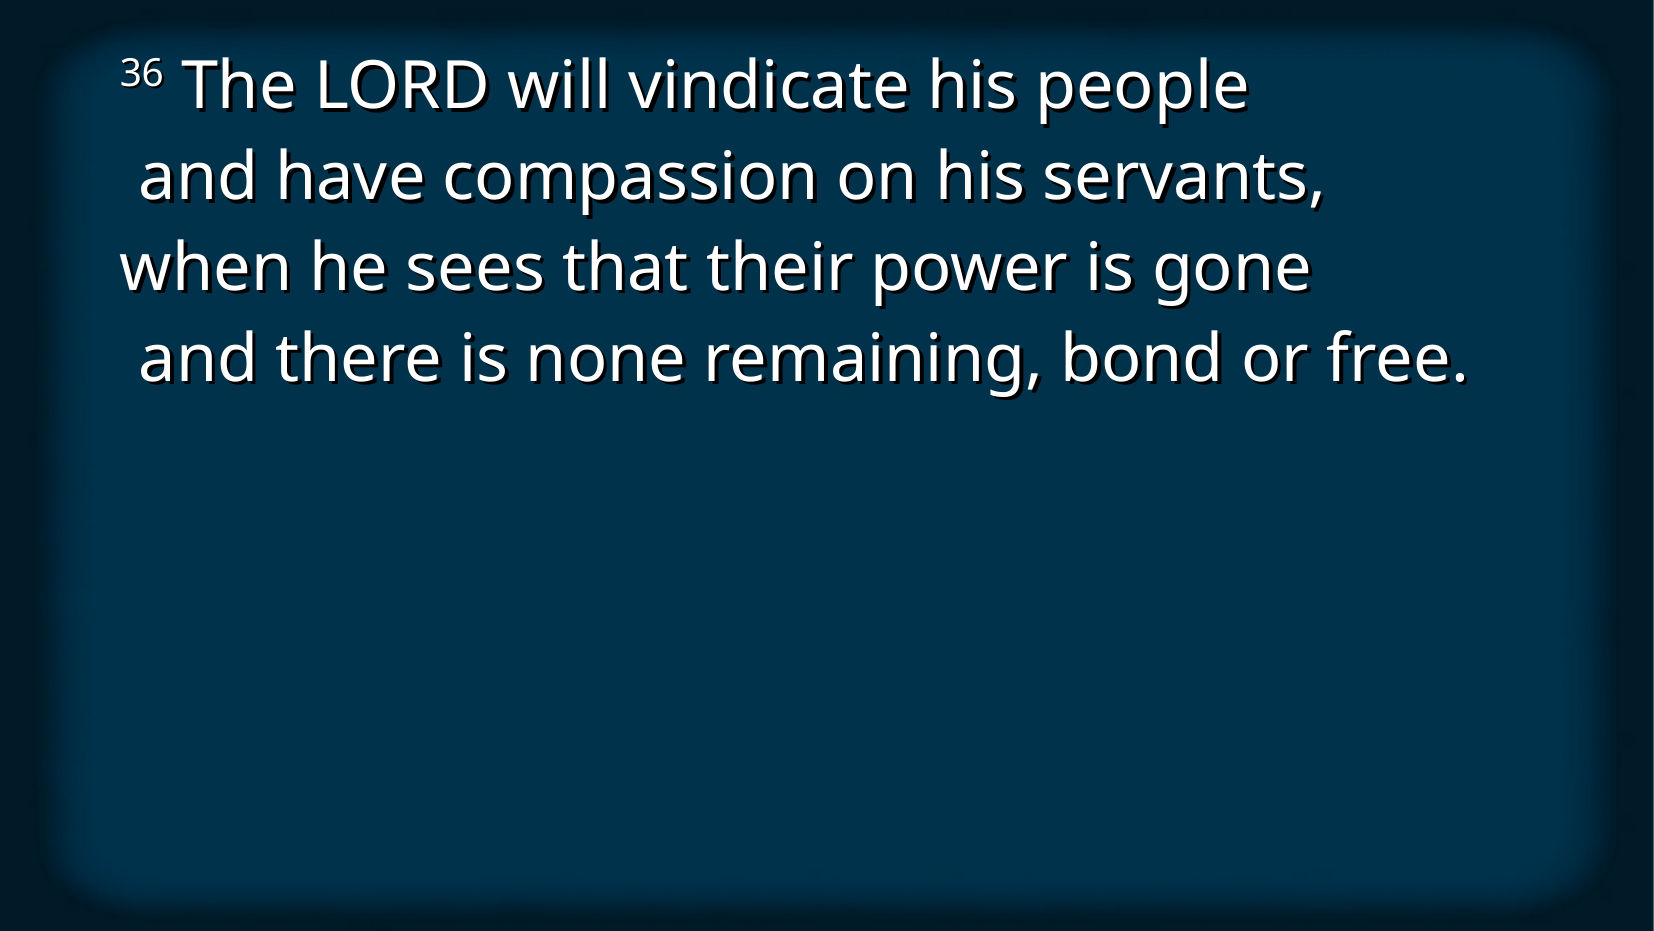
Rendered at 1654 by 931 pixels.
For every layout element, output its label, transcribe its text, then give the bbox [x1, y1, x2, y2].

picture [0, 0, 1654, 931]
text_box 36 The LORD will vindicate his people and have compassion on his servants, when he sees that their power is gone and there is none remaining, bond or free. [105, 30, 1561, 400]
